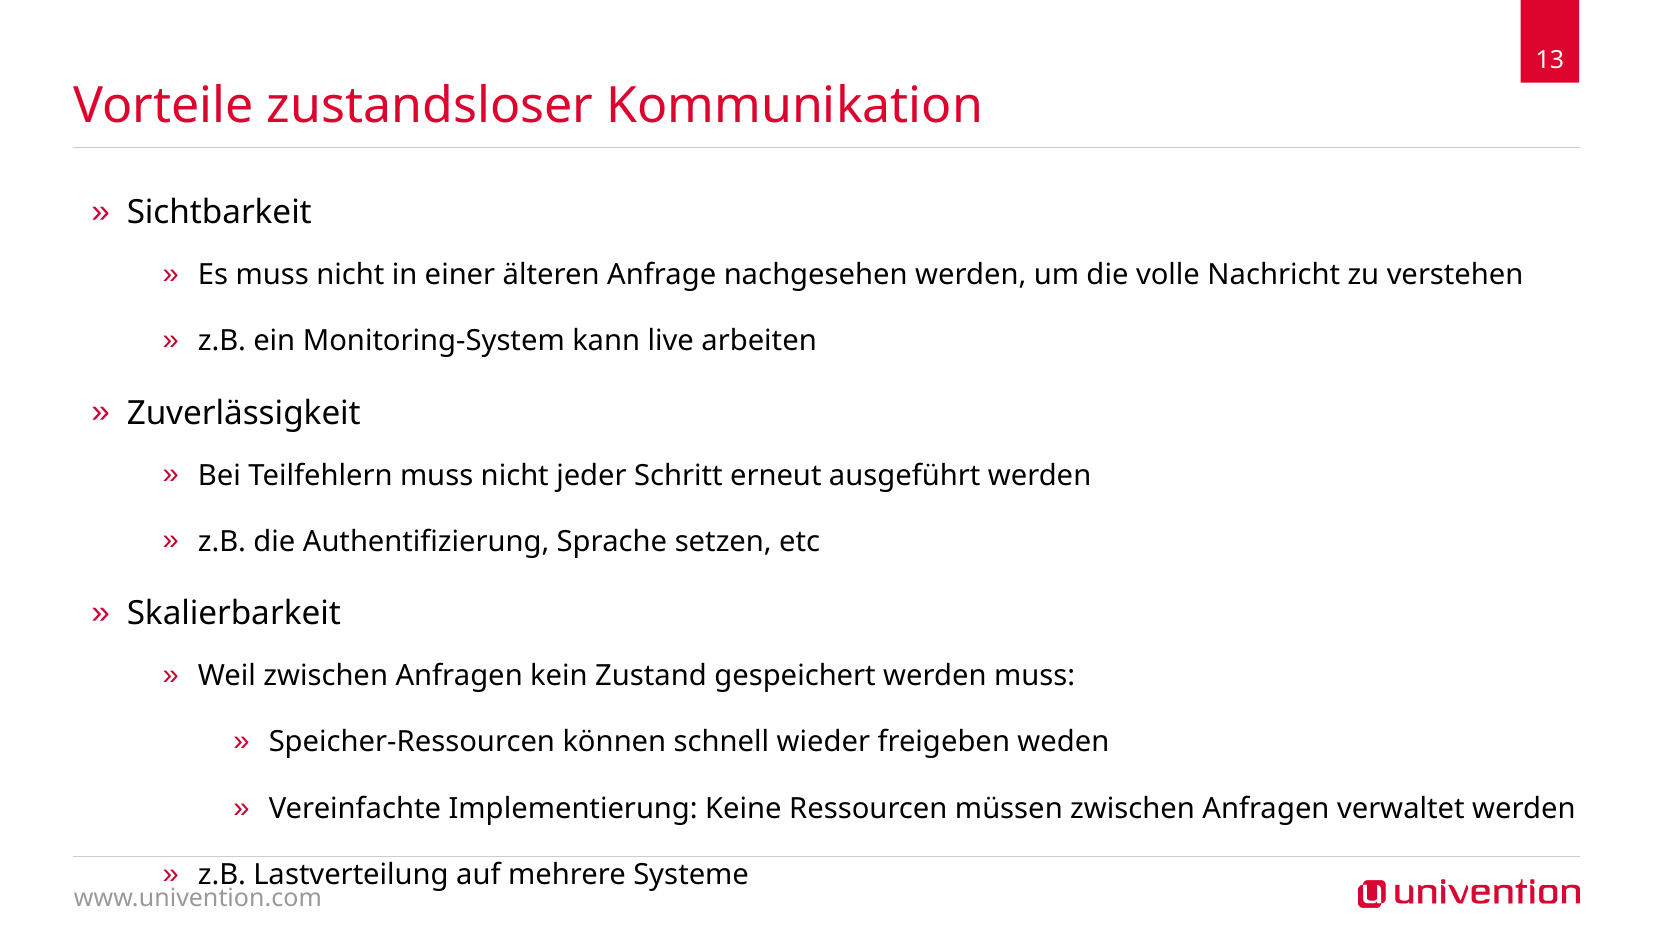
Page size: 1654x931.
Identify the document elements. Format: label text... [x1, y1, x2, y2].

title Vorteile zustandsloser Kommunikation [73, 59, 1580, 148]
list Sichtbarkeit Es muss nicht in einer älteren Anfrage nachgesehen werden, um die volle Nachricht zu verstehen z.B. ein Monitoring-System kann live arbeiten Zuverlässigkeit Bei Teilfehlern muss nicht jeder Schritt erneut ausgeführt werden z.B. die Authentifizierung, Sprache setzen, etc Skalierbarkeit Weil zwischen Anfragen kein Zustand gespeichert werden muss: Speicher-Ressourcen können schnell wieder freigeben weden Vereinfachte Implementierung: Keine Ressourcen müssen zwischen Anfragen verwaltet werden z.B. Lastverteilung auf mehrere Systeme [73, 165, 1580, 756]
picture [1358, 879, 1580, 908]
